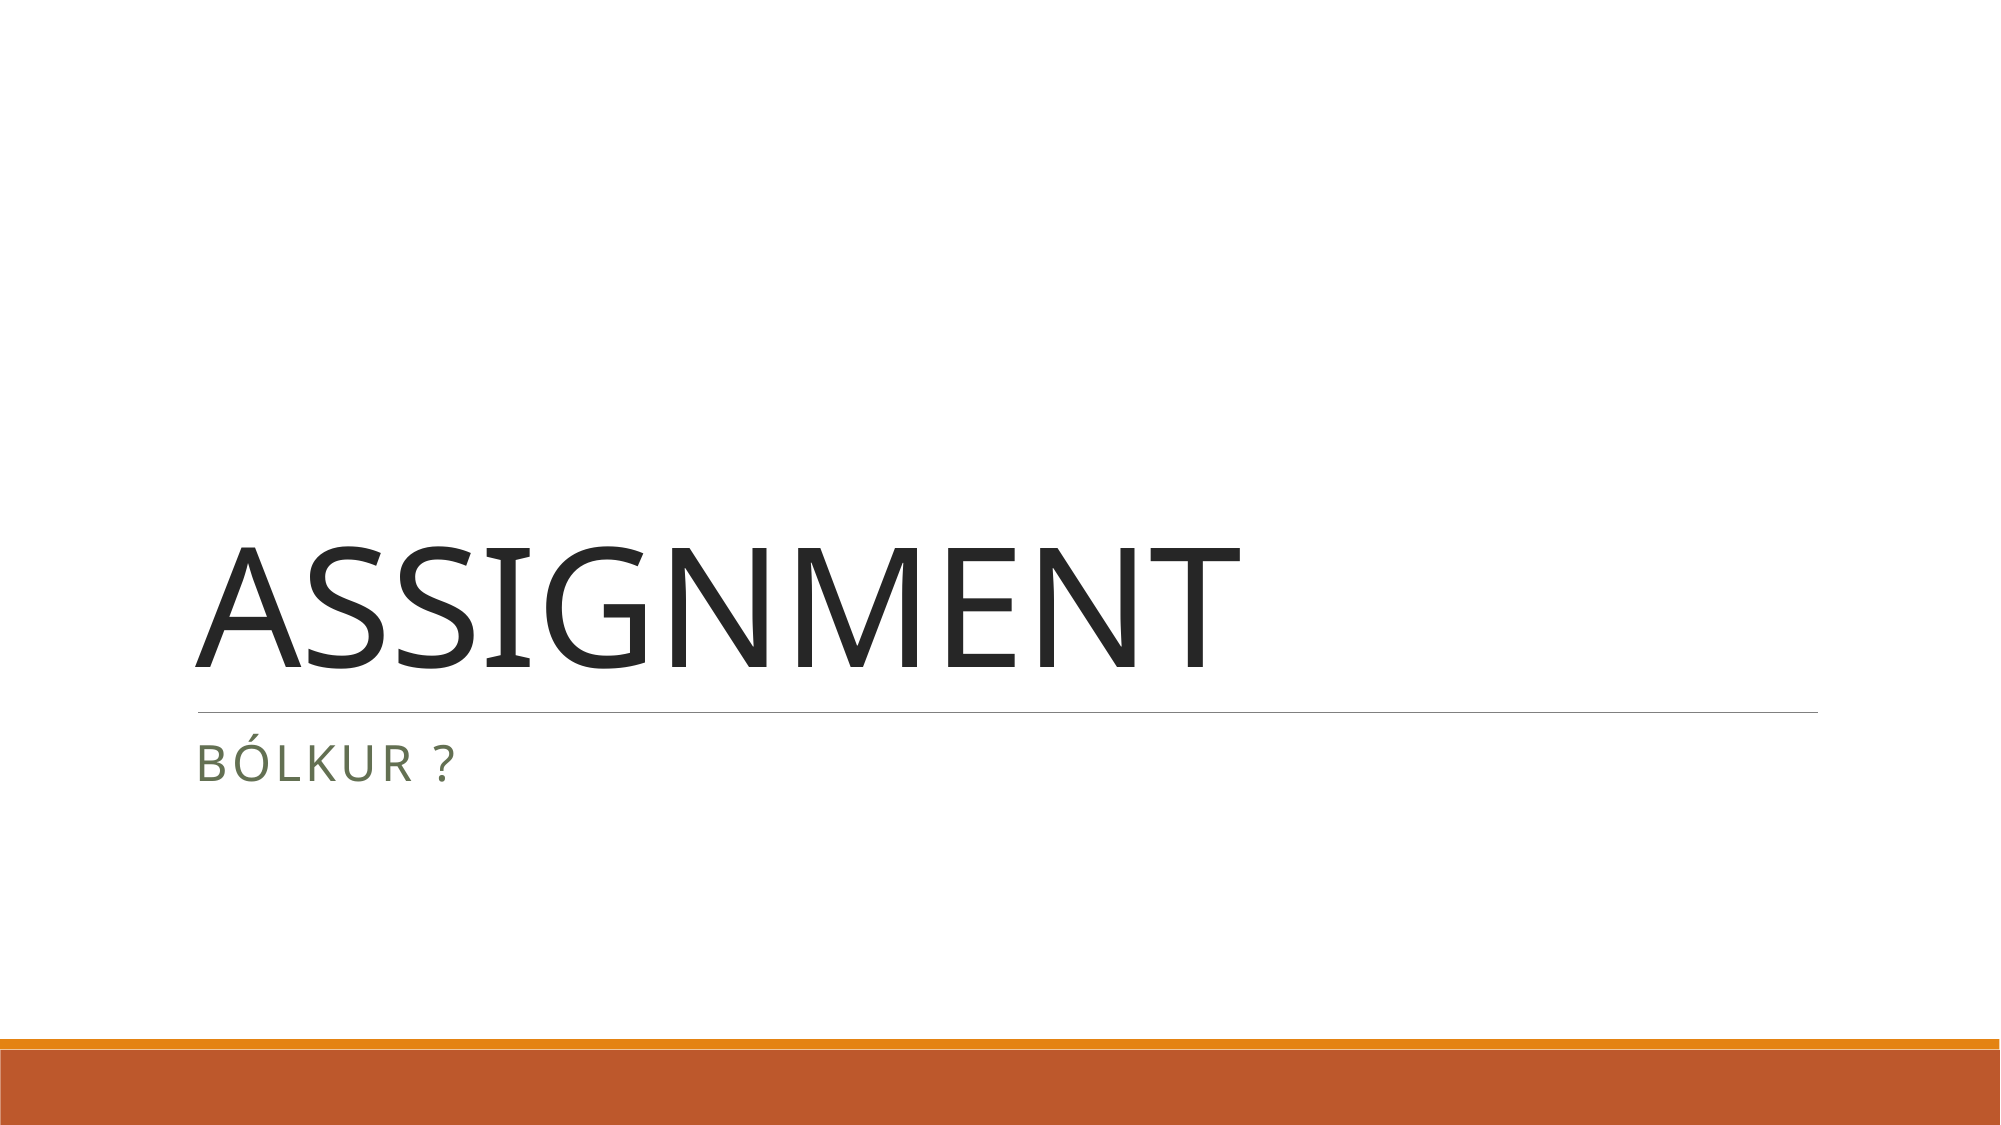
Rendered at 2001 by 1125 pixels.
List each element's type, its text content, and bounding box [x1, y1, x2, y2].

title ASSIGNMENT [180, 124, 1830, 710]
subtitle Bólkur ? [180, 730, 1831, 919]
